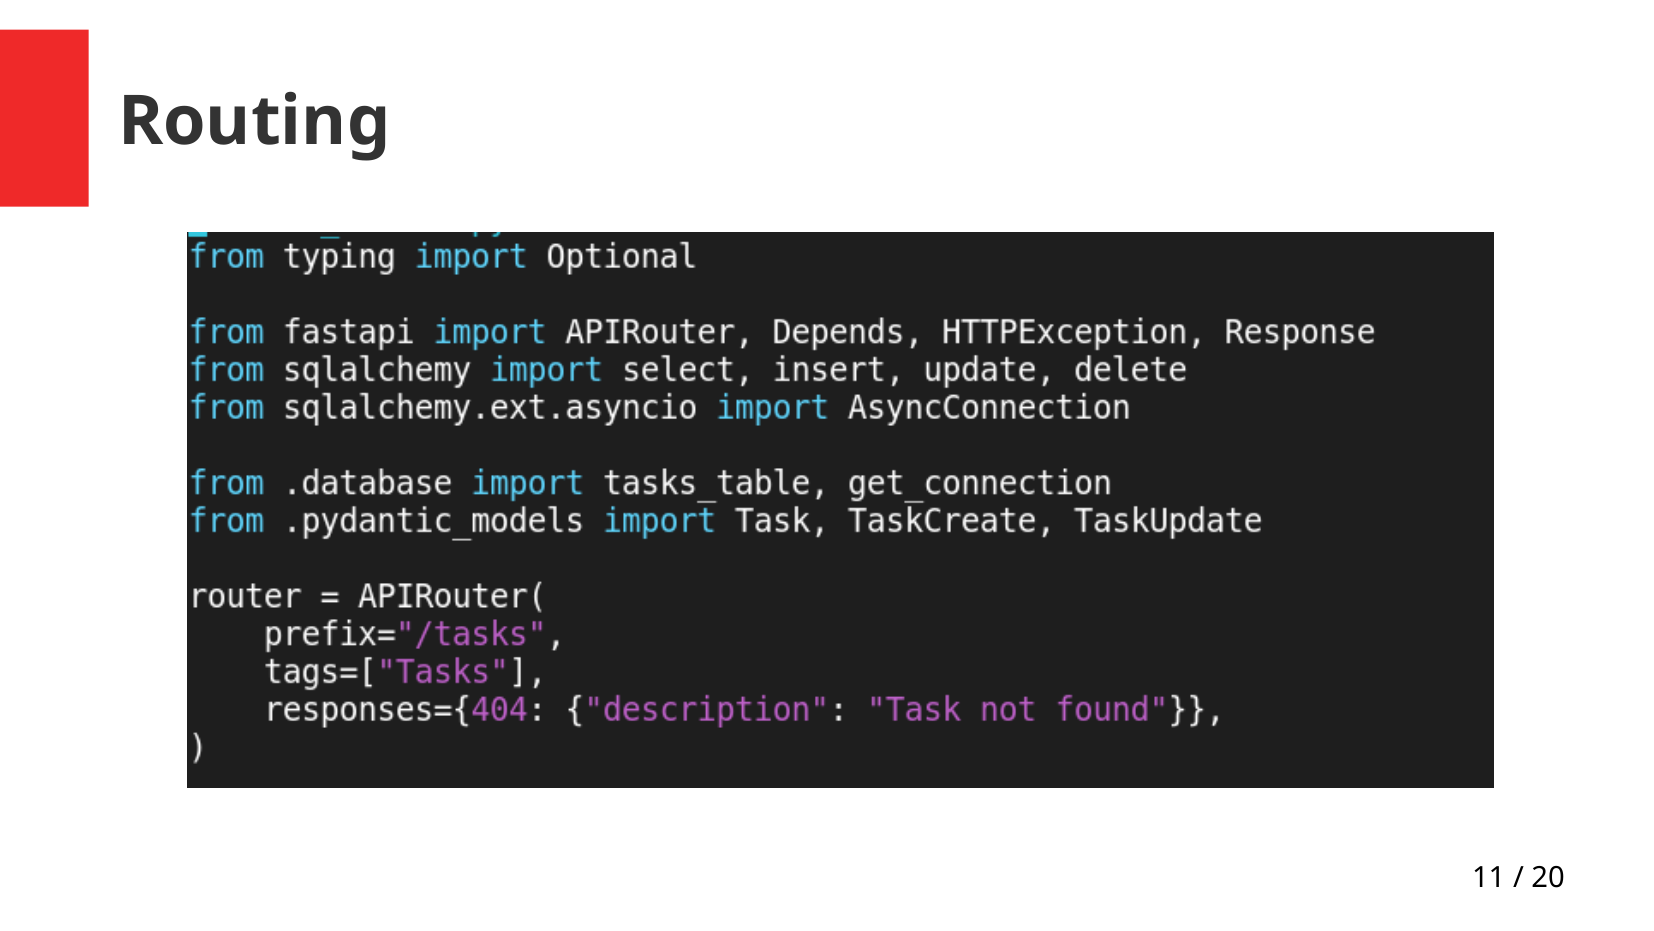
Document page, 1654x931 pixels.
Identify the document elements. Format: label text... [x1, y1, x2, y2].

picture [187, 232, 1494, 788]
title Routing [118, 29, 1595, 207]
